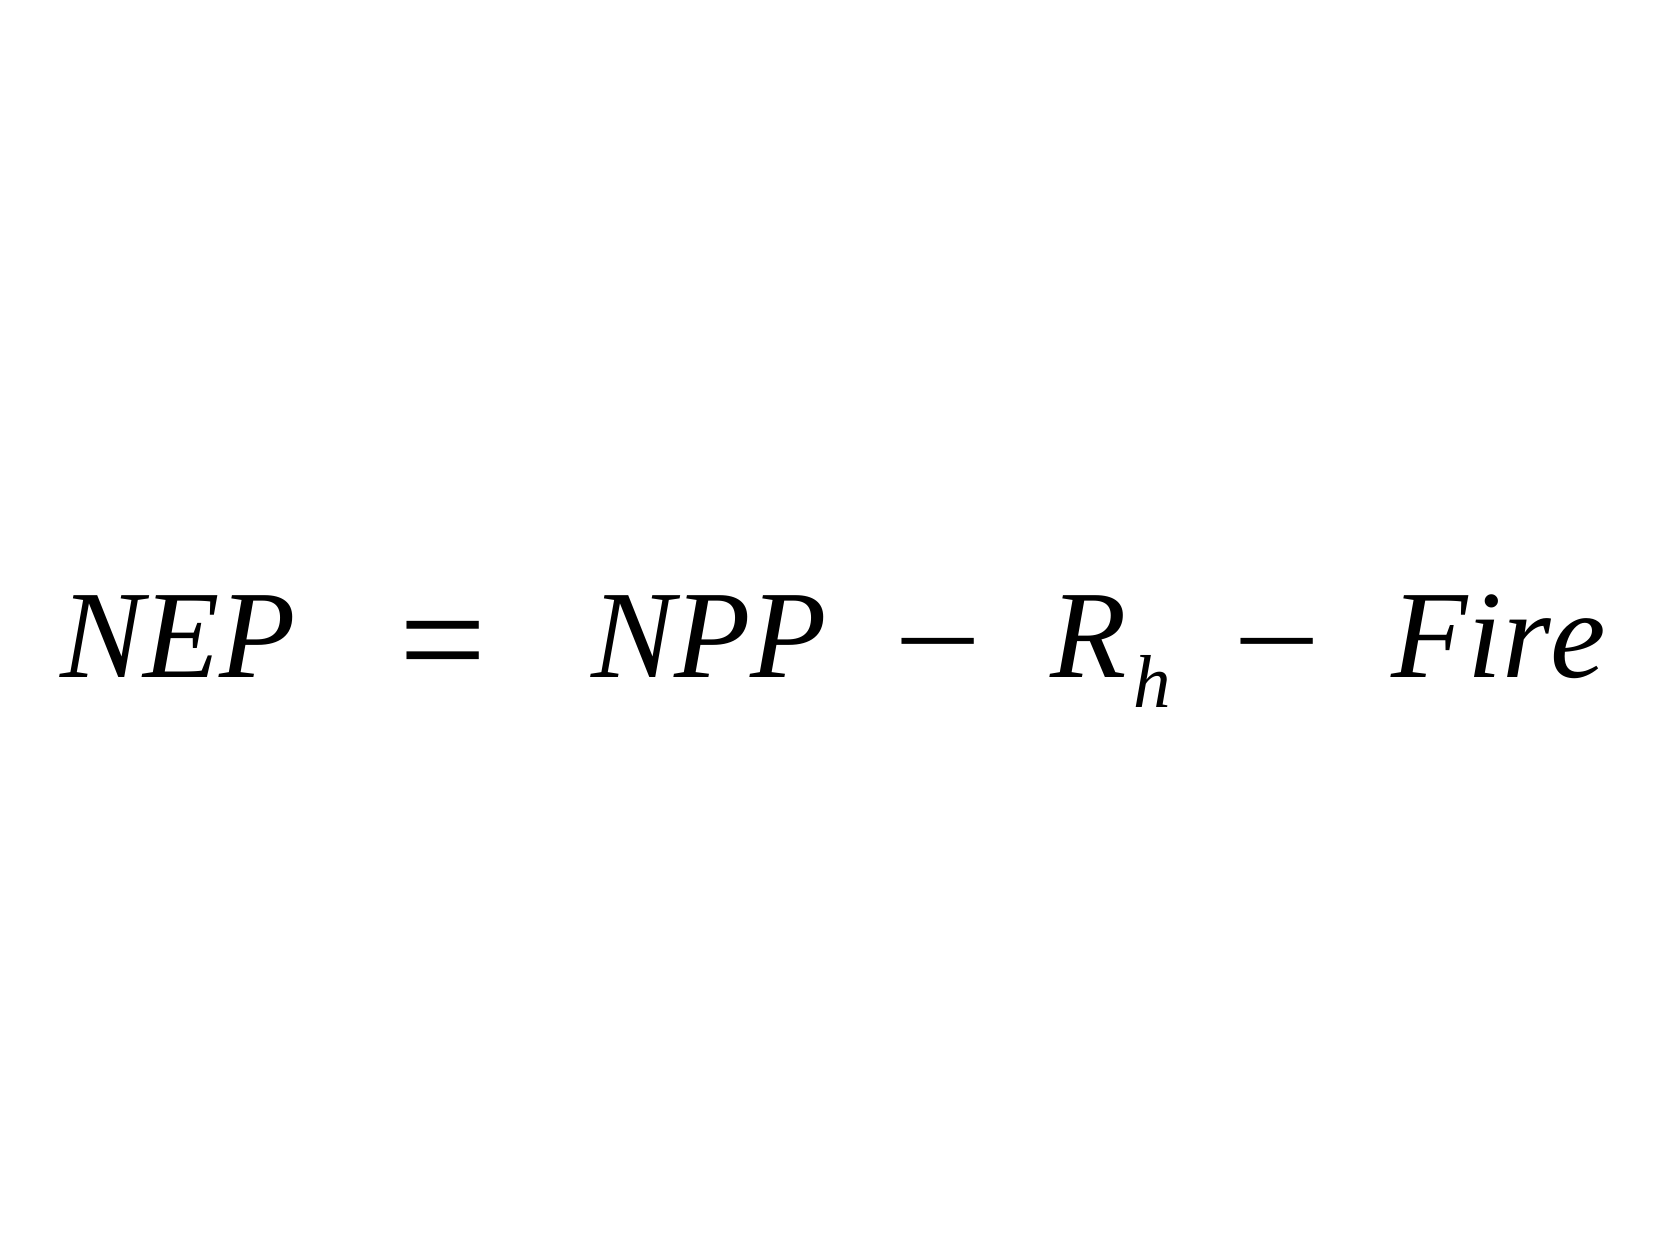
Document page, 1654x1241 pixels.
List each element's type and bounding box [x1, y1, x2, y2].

chart [47, 566, 1617, 724]
